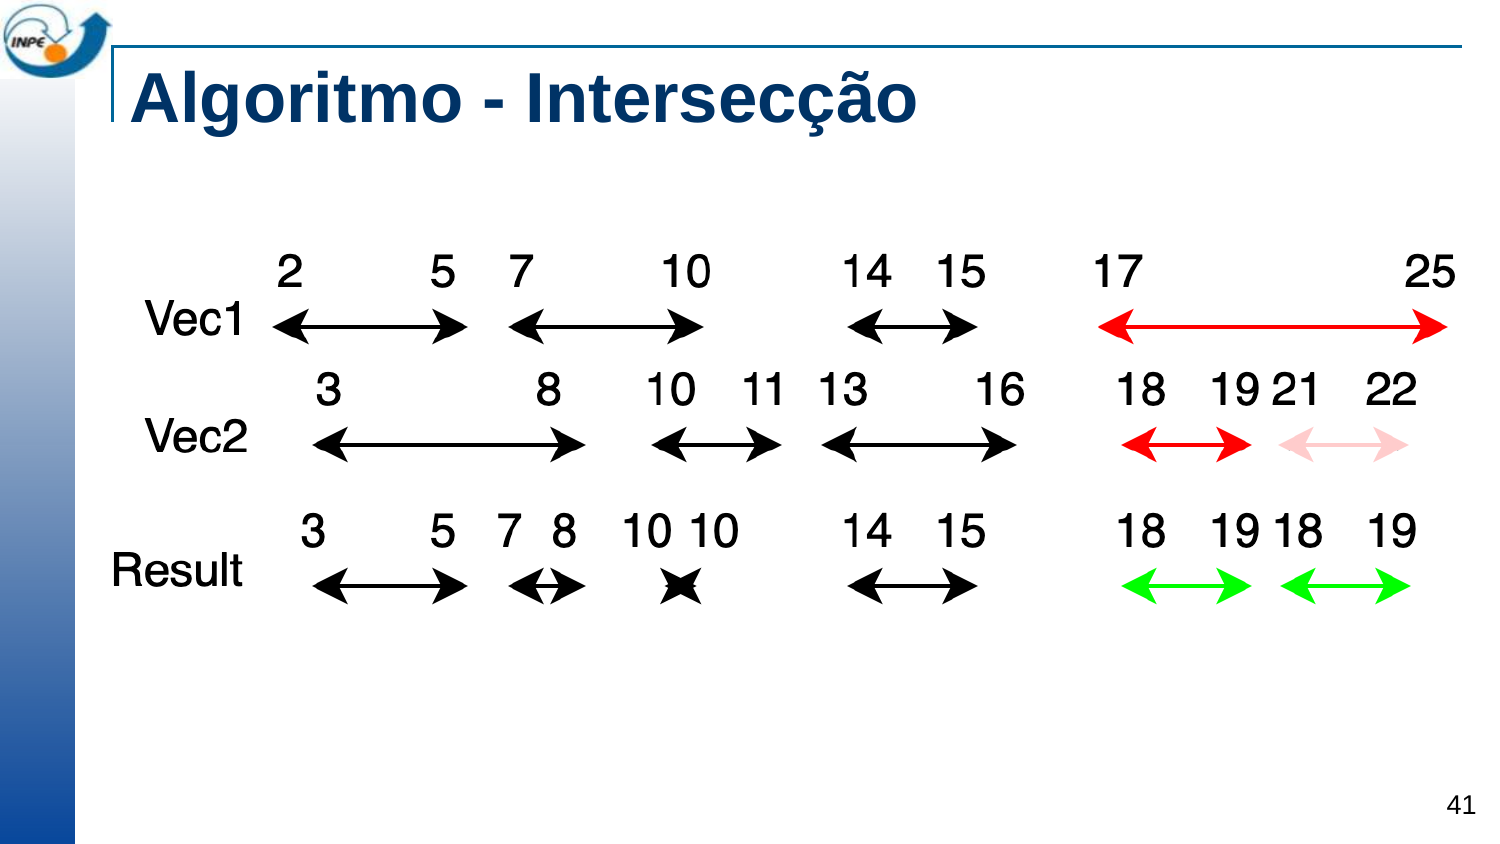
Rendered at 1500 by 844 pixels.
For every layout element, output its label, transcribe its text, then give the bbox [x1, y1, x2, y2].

title Algoritmo - Intersecção [112, 46, 1450, 141]
picture [0, 0, 113, 79]
picture [72, 224, 1490, 620]
slide_number <number> [1403, 779, 1494, 844]
